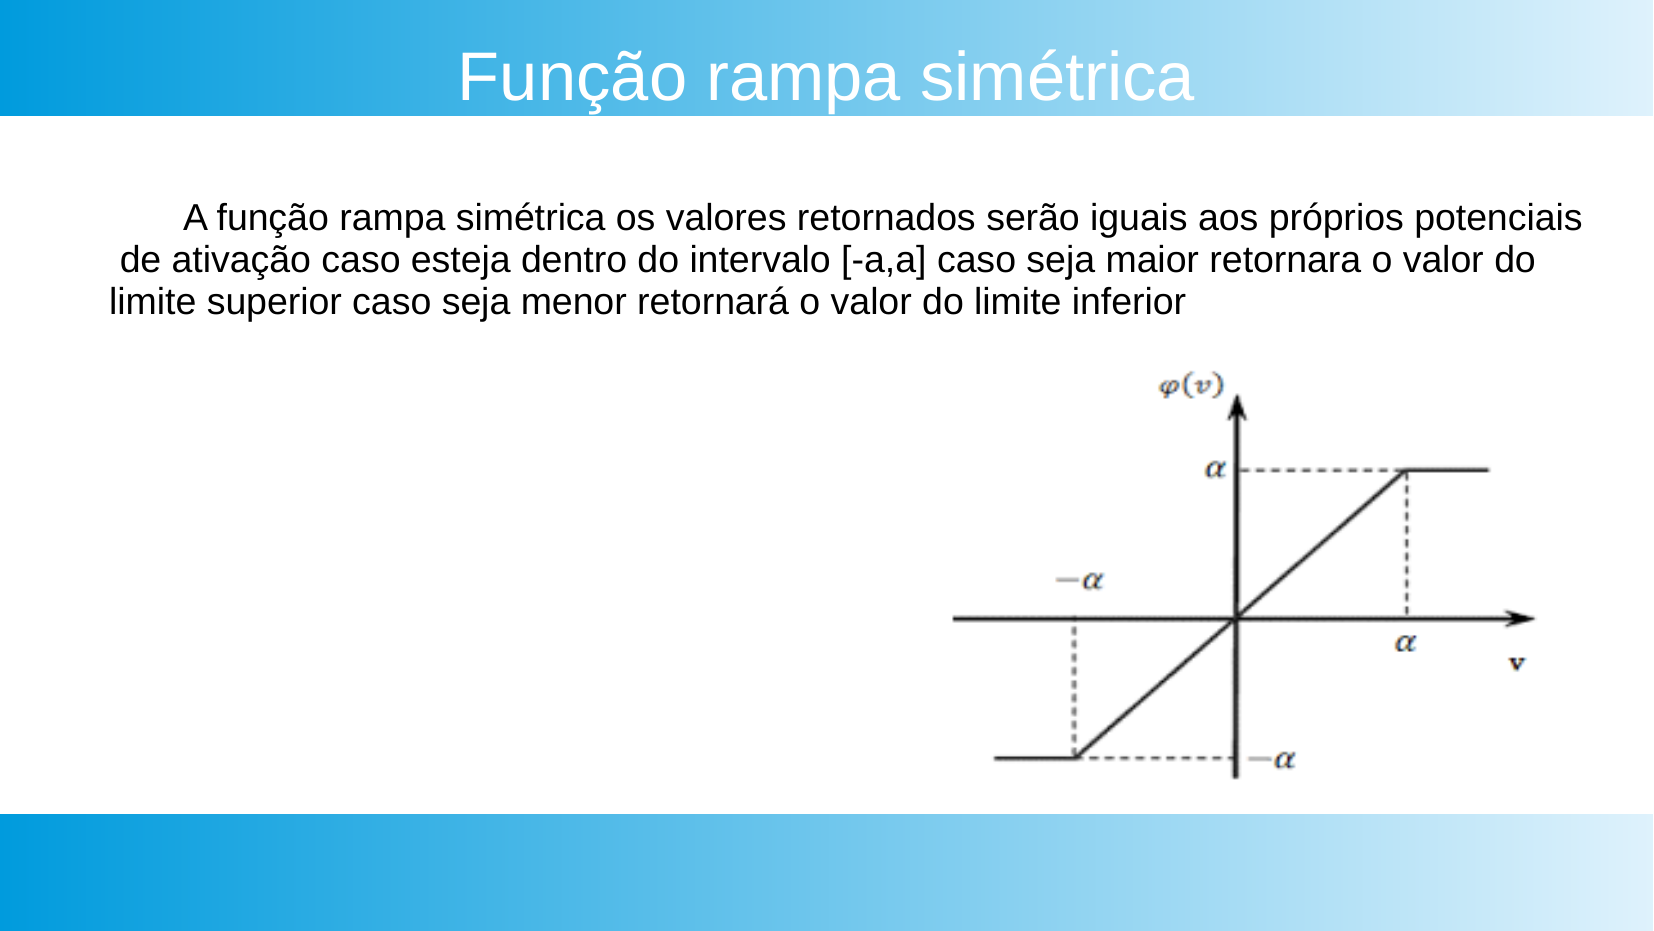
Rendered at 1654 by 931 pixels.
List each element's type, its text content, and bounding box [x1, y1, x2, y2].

text_box A função rampa simétrica os valores retornados serão iguais aos próprios potenciais de ativação caso esteja dentro do intervalo [-a,a] caso seja maior retornara o valor do limite superior caso seja menor retornará o valor do limite inferior [94, 188, 1609, 330]
picture [910, 354, 1571, 793]
title Função rampa simétrica [82, 37, 1571, 116]
